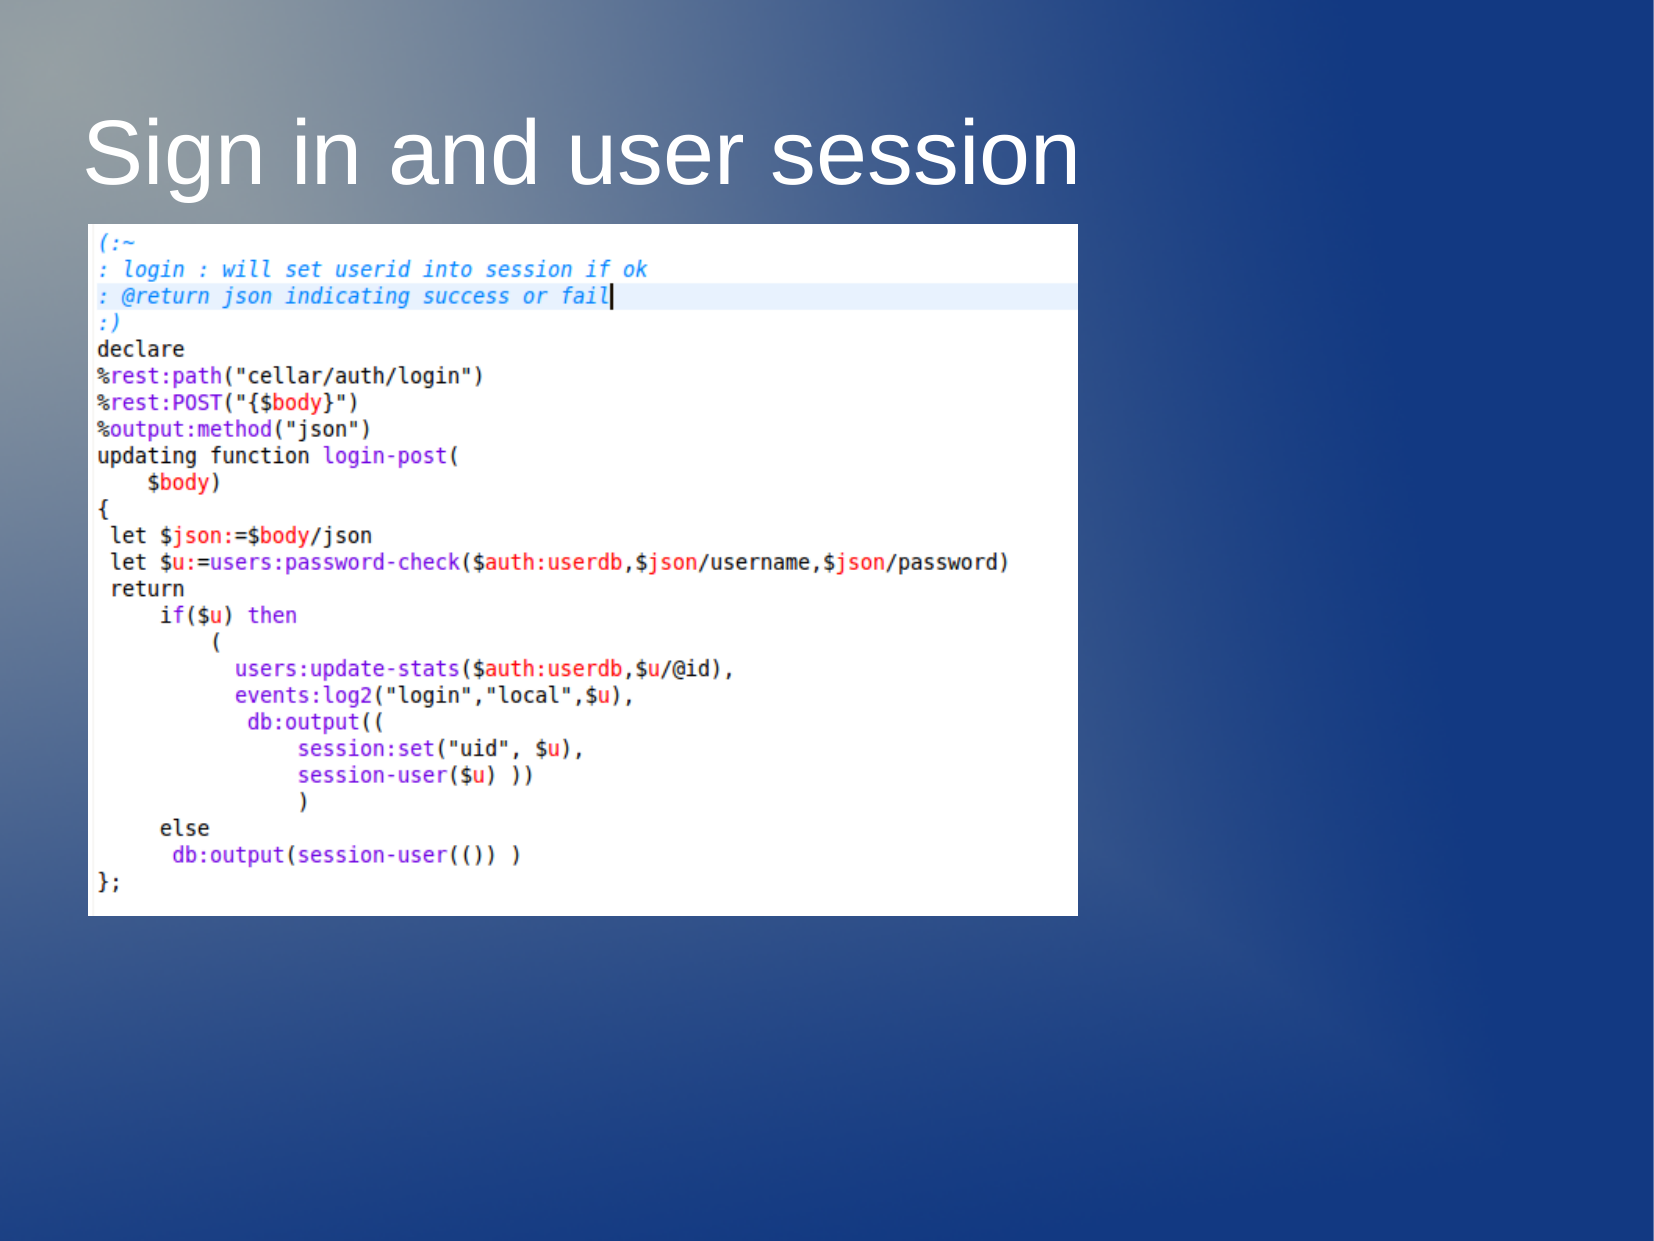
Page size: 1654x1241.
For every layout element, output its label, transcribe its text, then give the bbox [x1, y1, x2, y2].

picture [0, 0, 1654, 1241]
title Sign in and user session [82, 49, 1571, 257]
